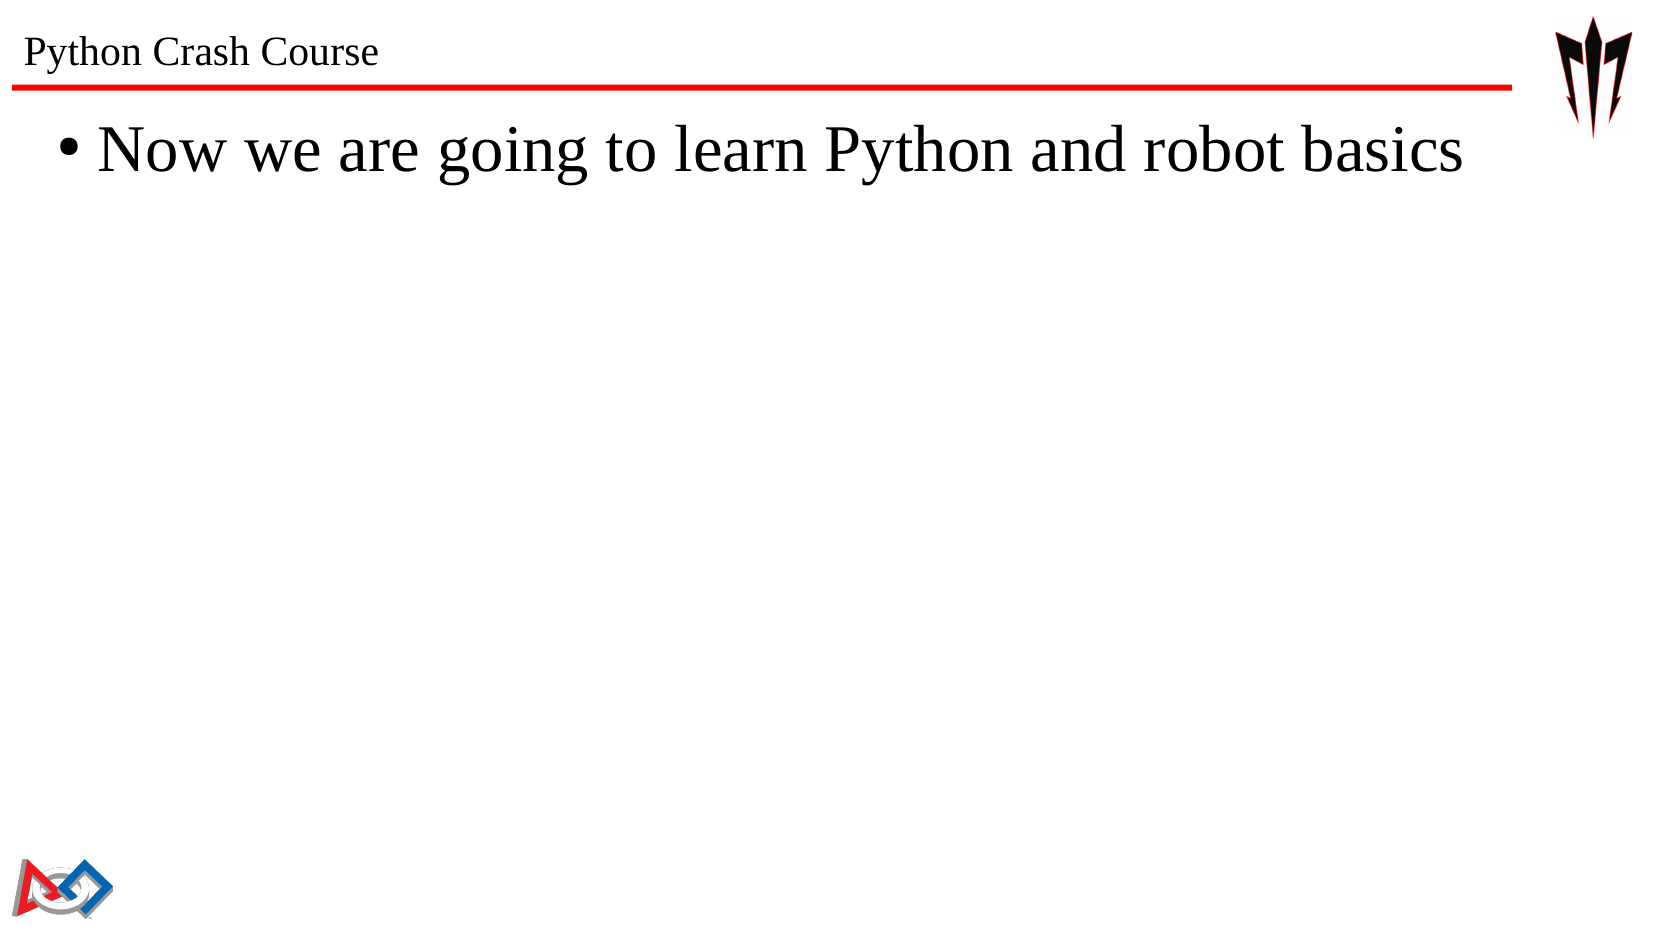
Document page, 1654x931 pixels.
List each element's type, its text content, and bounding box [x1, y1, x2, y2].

list Now we are going to learn Python and robot basics [56, 111, 1540, 826]
title Python Crash Course [23, 13, 1512, 89]
picture [12, 859, 113, 919]
picture [1555, 16, 1633, 139]
